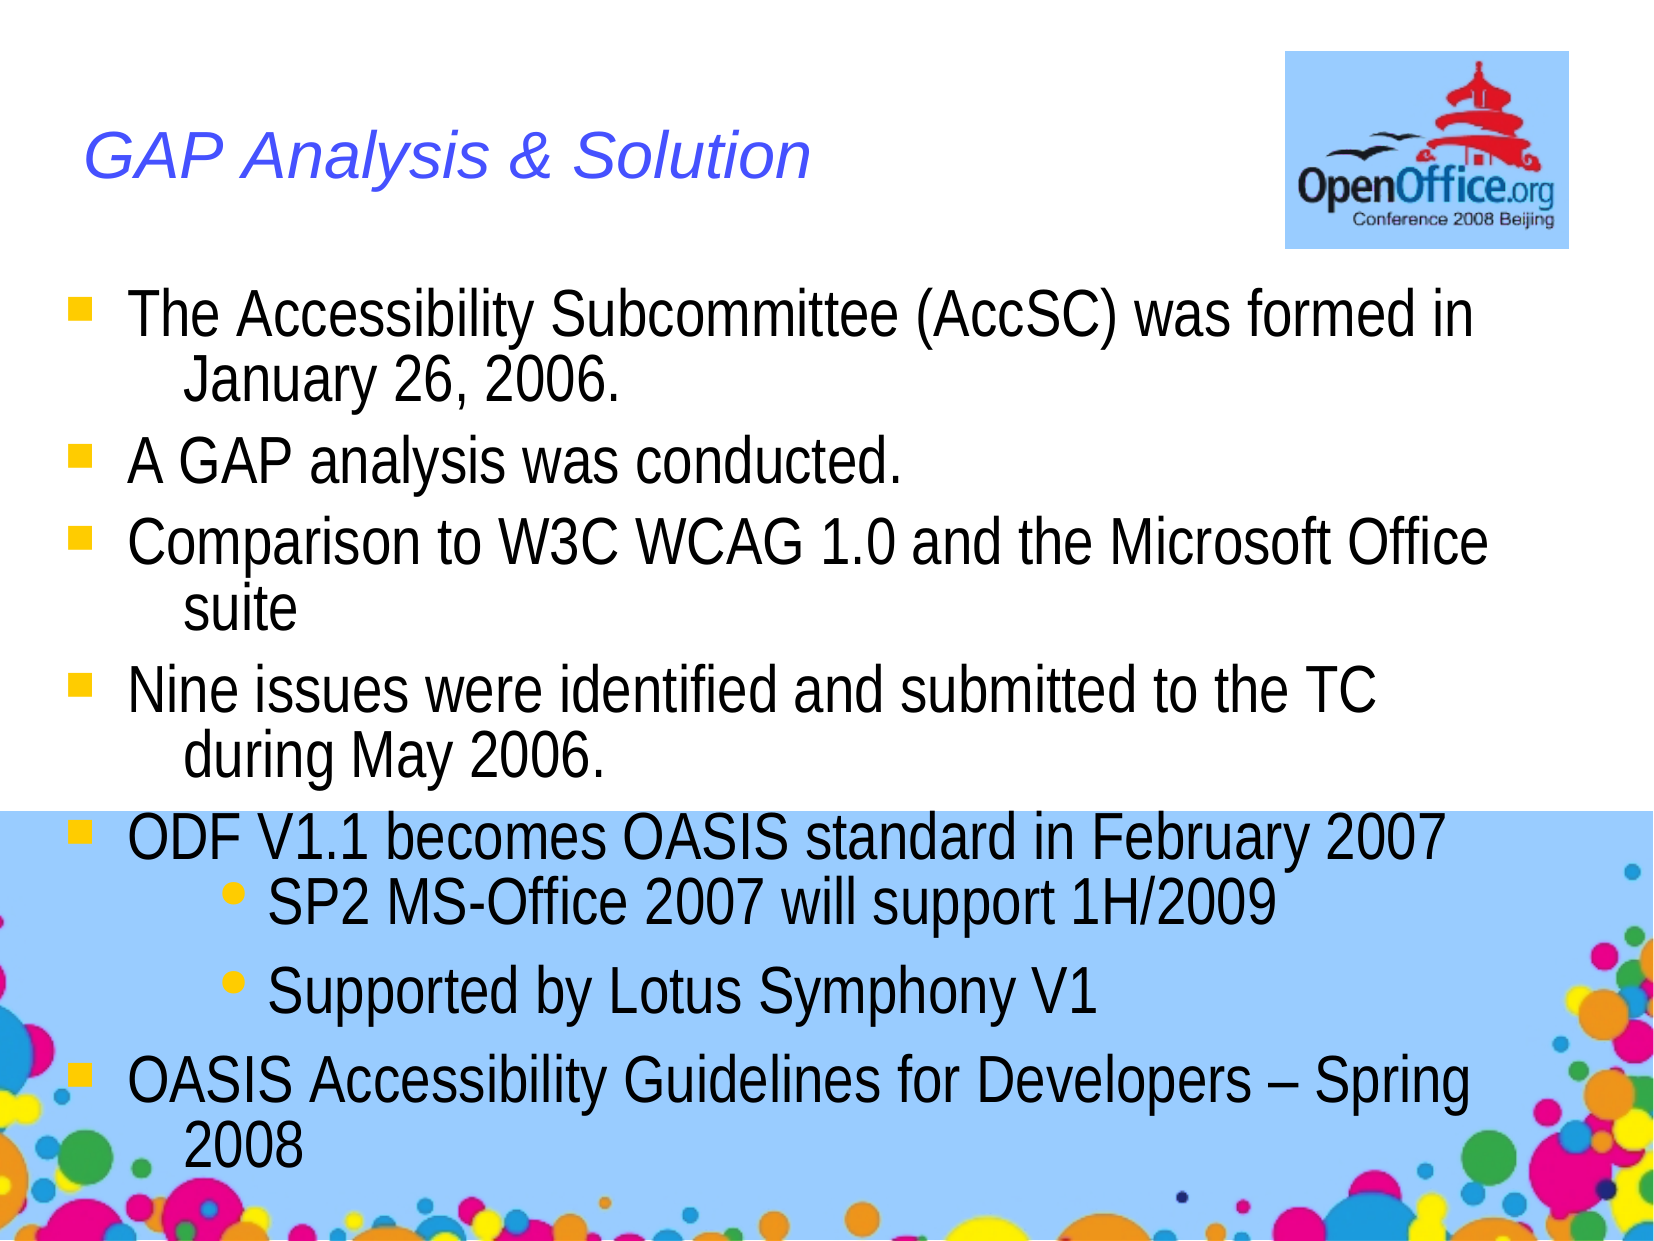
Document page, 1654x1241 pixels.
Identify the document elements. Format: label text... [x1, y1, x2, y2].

list The Accessibility Subcommittee (AccSC) was formed in January 26, 2006. A GAP analysis was conducted. Comparison to W3C WCAG 1.0 and the Microsoft Office suite Nine issues were identified and submitted to the TC during May 2006. ODF V1.1 becomes OASIS standard in February 2007 SP2 MS-Office 2007 will support 1H/2009 Supported by Lotus Symphony V1 OASIS Accessibility Guidelines for Developers – Spring 2008 [70, 283, 1545, 1226]
title GAP Analysis & Solution [83, 114, 1585, 271]
picture [1285, 51, 1569, 114]
picture [0, 810, 1654, 1241]
